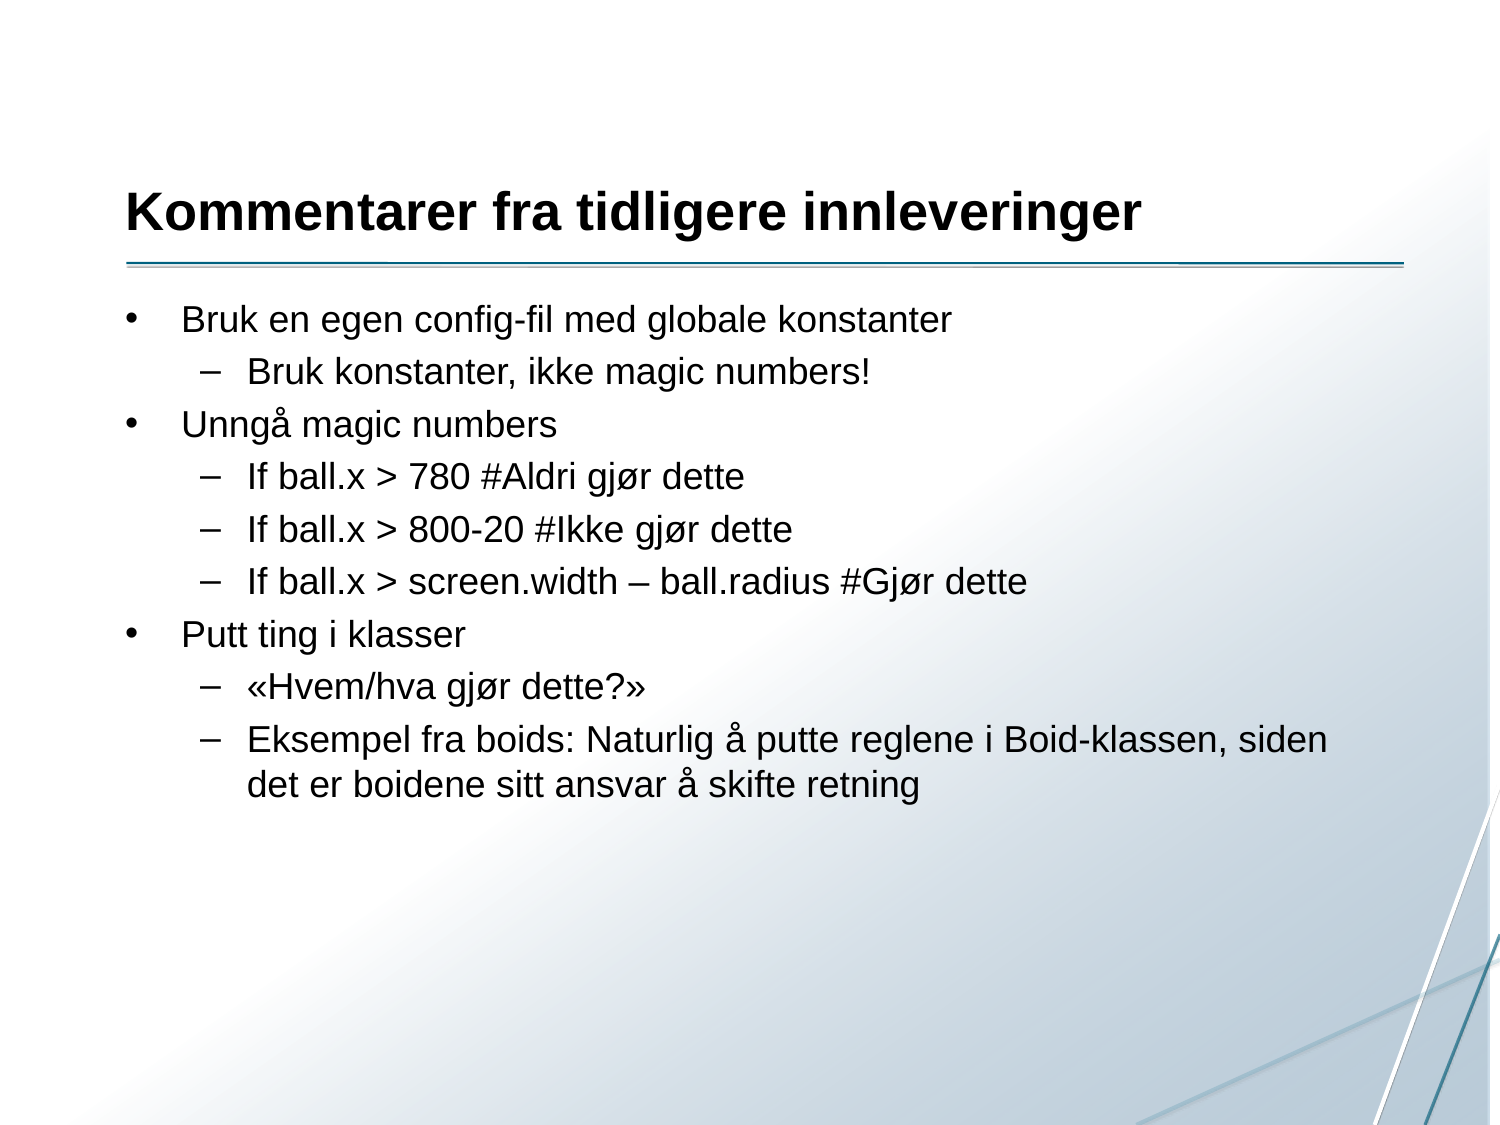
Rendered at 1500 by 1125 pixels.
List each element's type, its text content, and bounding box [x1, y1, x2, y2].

title Kommentarer fra tidligere innleveringer [109, 49, 1403, 249]
list Bruk en egen config-fil med globale konstanter Bruk konstanter, ikke magic numbers! Unngå magic numbers If ball.x > 780 #Aldri gjør dette If ball.x > 800-20 #Ikke gjør dette If ball.x > screen.width – ball.radius #Gjør dette Putt ting i klasser «Hvem/hva gjør dette?» Eksempel fra boids: Naturlig å putte reglene i Boid-klassen, siden det er boidene sitt ansvar å skifte retning [109, 287, 1404, 1005]
